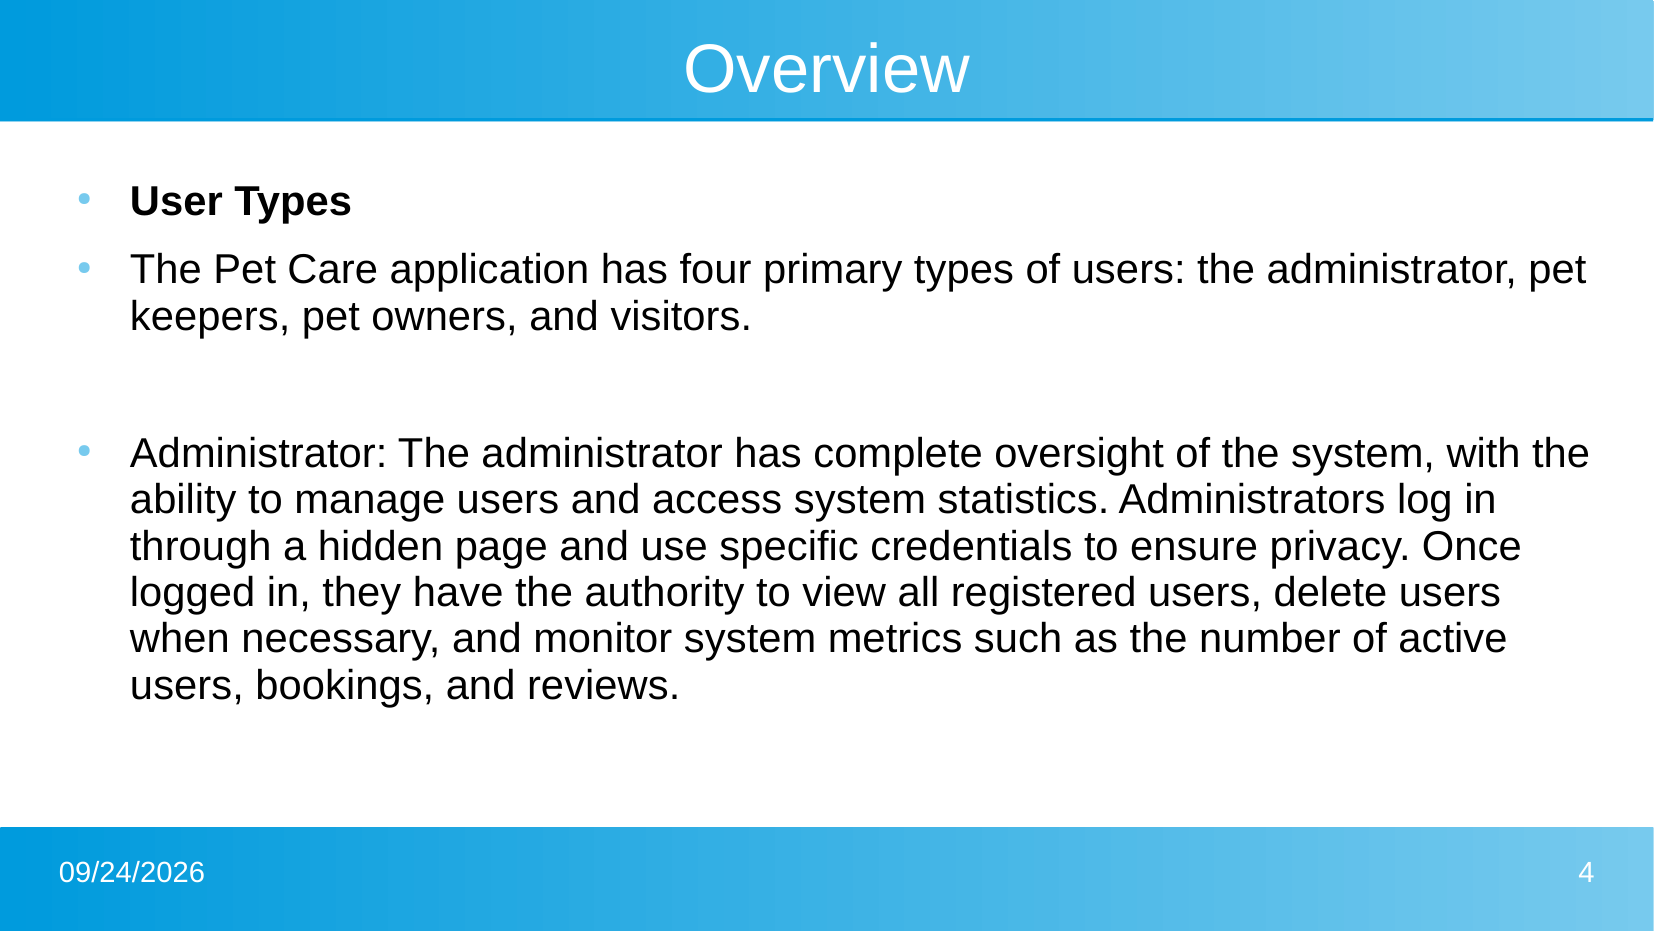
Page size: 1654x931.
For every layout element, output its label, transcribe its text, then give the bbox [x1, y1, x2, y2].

title Overview [59, 29, 1595, 108]
list User Types The Pet Care application has four primary types of users: the administrator, pet keepers, pet owners, and visitors. Administrator: The administrator has complete oversight of the system, with the ability to manage users and access system statistics. Administrators log in through a hidden page and use specific credentials to ensure privacy. Once logged in, they have the authority to view all registered users, delete users when necessary, and monitor system metrics such as the number of active users, bookings, and reviews. [59, 177, 1595, 768]
